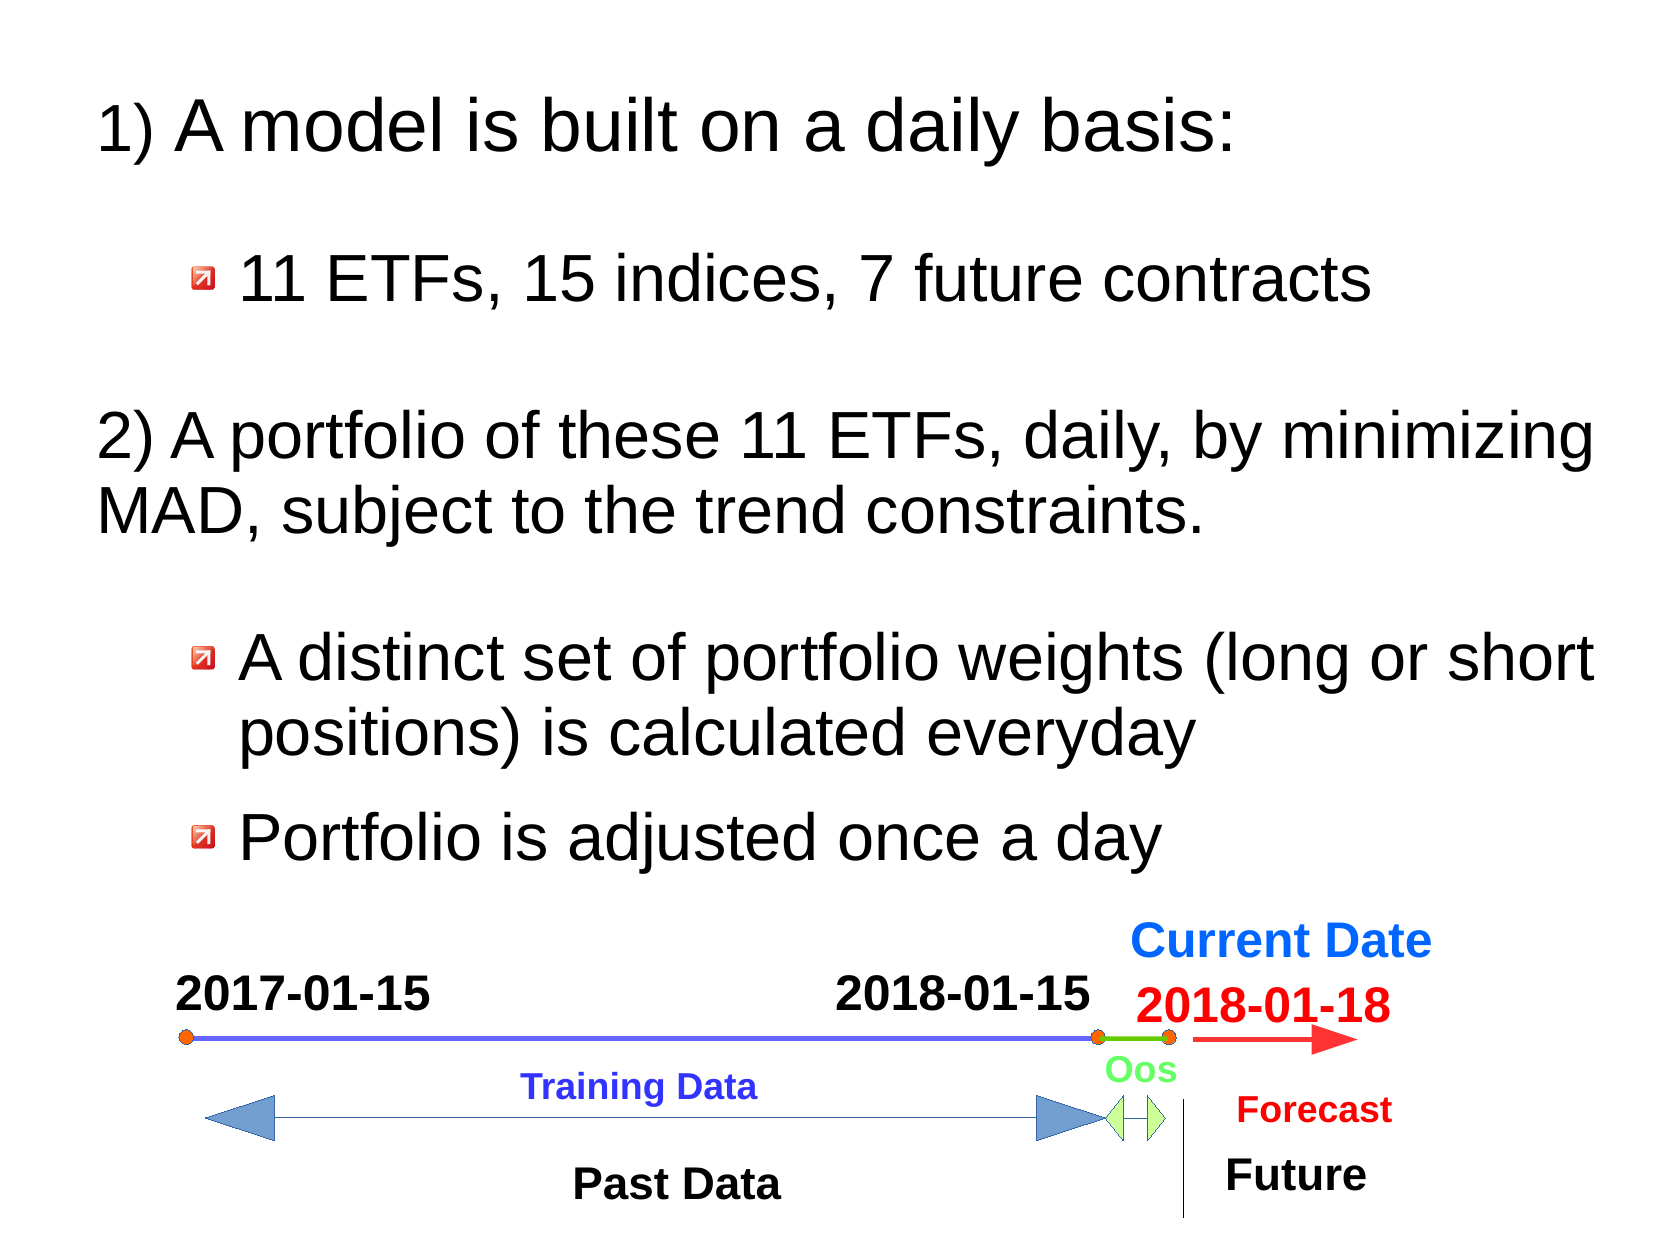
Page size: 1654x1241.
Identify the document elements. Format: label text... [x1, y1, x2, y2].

text_box [1090, 1029, 1106, 1041]
text_box 1) A model is built on a daily basis: 11 ETFs, 15 indices, 7 future contracts 2) A portfolio of these 11 ETFs, daily, by minimizing MAD, subject to the trend constraints. A distinct set of portfolio weights (long or short positions) is calculated everyday Portfolio is adjusted once a day [25, 83, 1606, 916]
text_box [205, 1095, 505, 1141]
text_box 2018-01-15 [820, 957, 1120, 1029]
text_box 2017-01-15 [160, 958, 556, 1029]
text_box 2018-01-18 [1120, 976, 1441, 1041]
text_box Training Data [505, 1057, 776, 1118]
text_box [178, 1029, 194, 1045]
text_box Forecast [1221, 1081, 1421, 1141]
text_box Future [1210, 1141, 1481, 1207]
text_box Oos [1089, 1041, 1202, 1102]
text_box Past Data [557, 1150, 828, 1217]
text_box Current Date [1115, 904, 1448, 976]
text_box [776, 1095, 1166, 1141]
